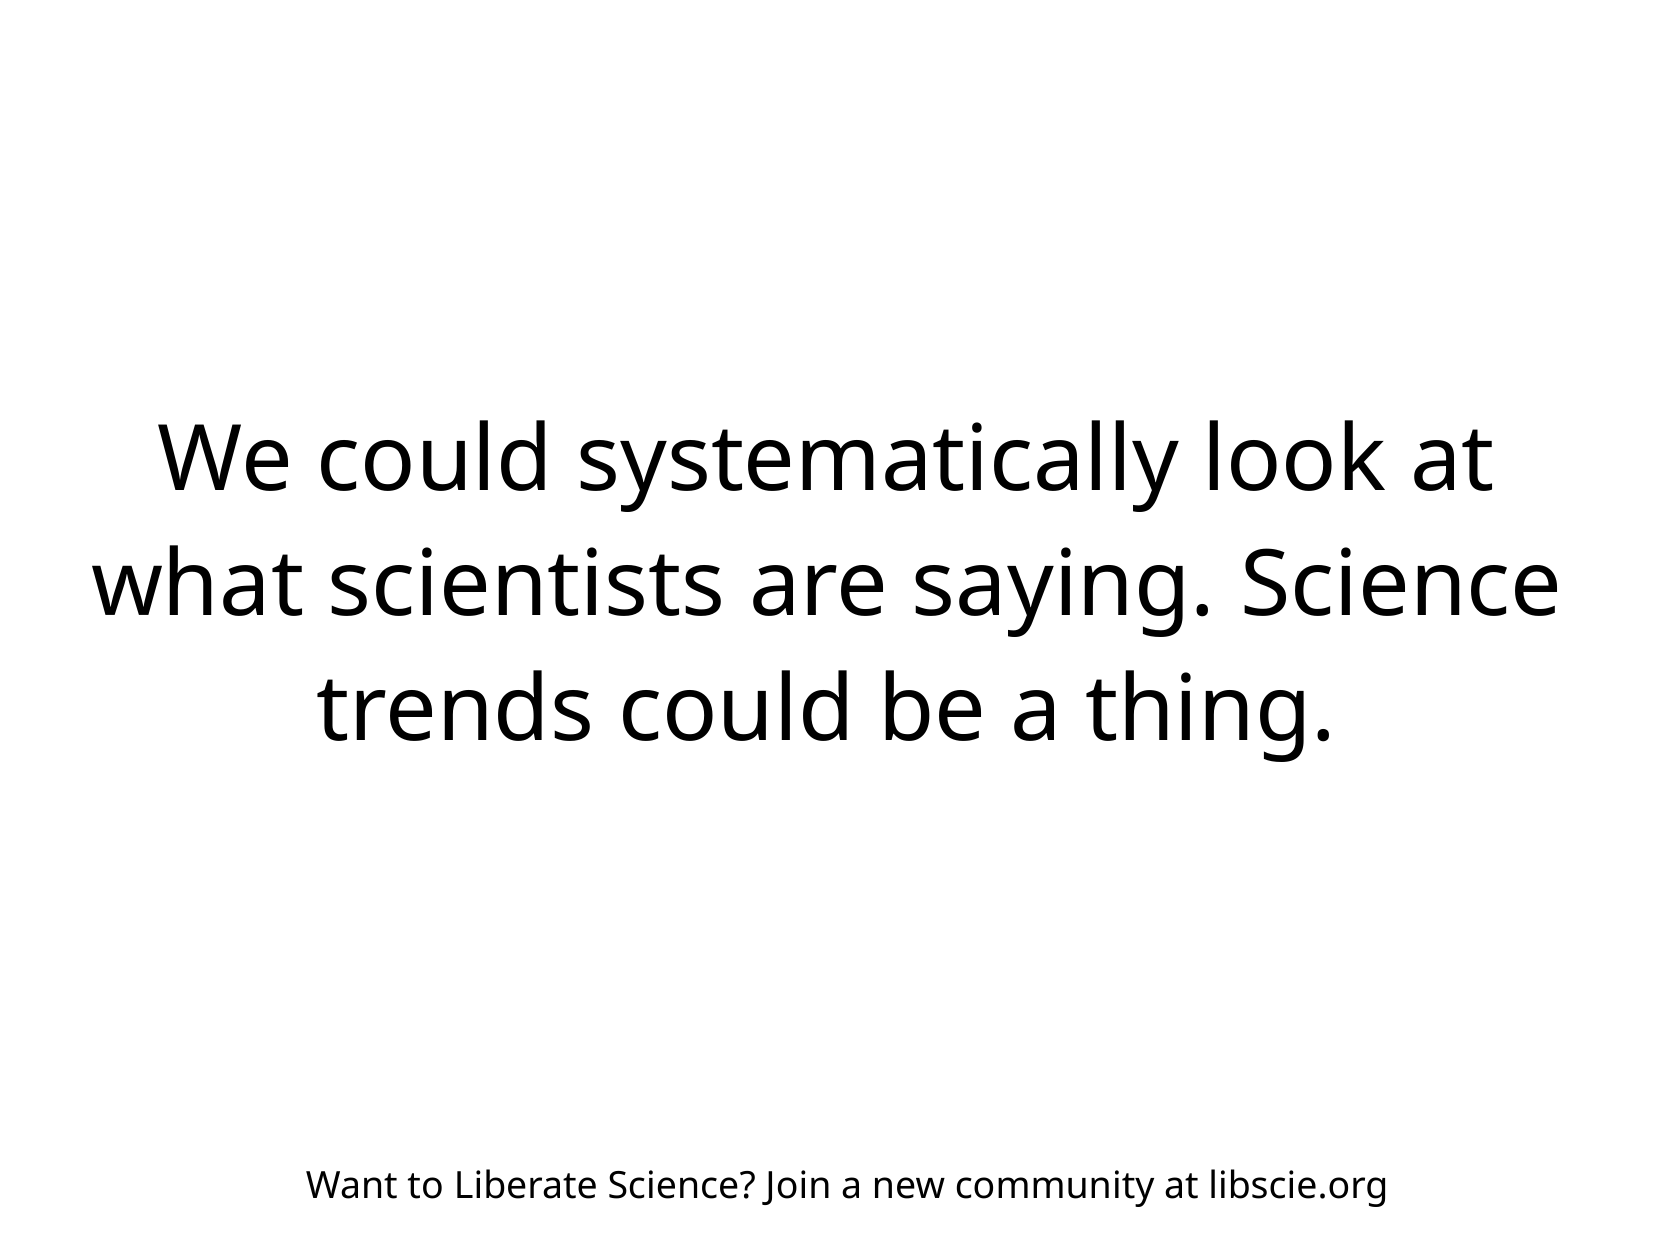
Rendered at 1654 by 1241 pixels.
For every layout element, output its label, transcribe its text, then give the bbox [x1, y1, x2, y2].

title We could systematically look at what scientists are saying. Science trends could be a thing. [82, 414, 1571, 746]
